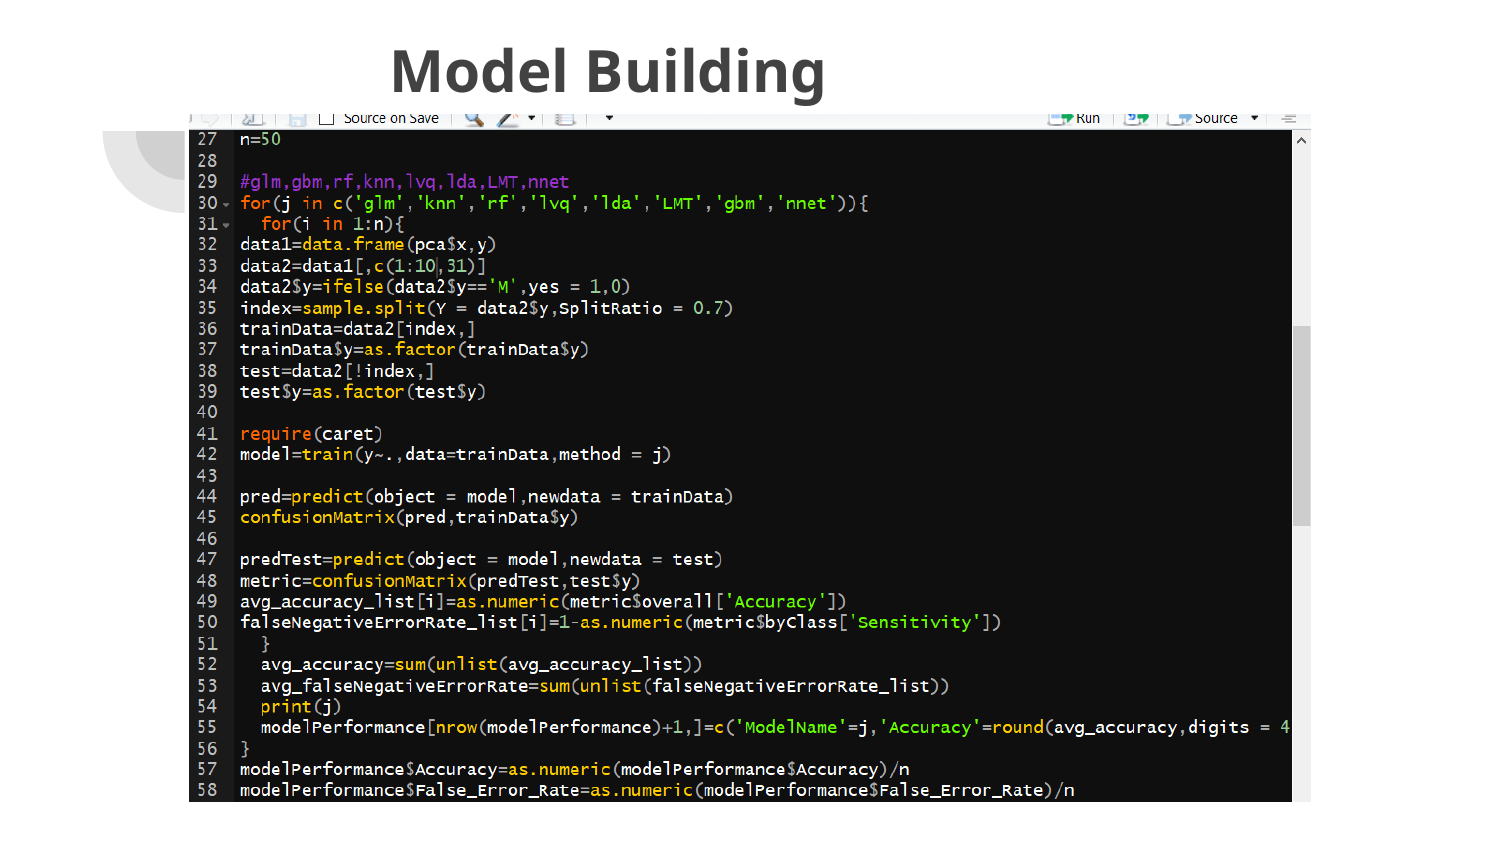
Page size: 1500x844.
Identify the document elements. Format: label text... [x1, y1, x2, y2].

title Model Building [224, 19, 1378, 184]
picture [189, 114, 1311, 802]
